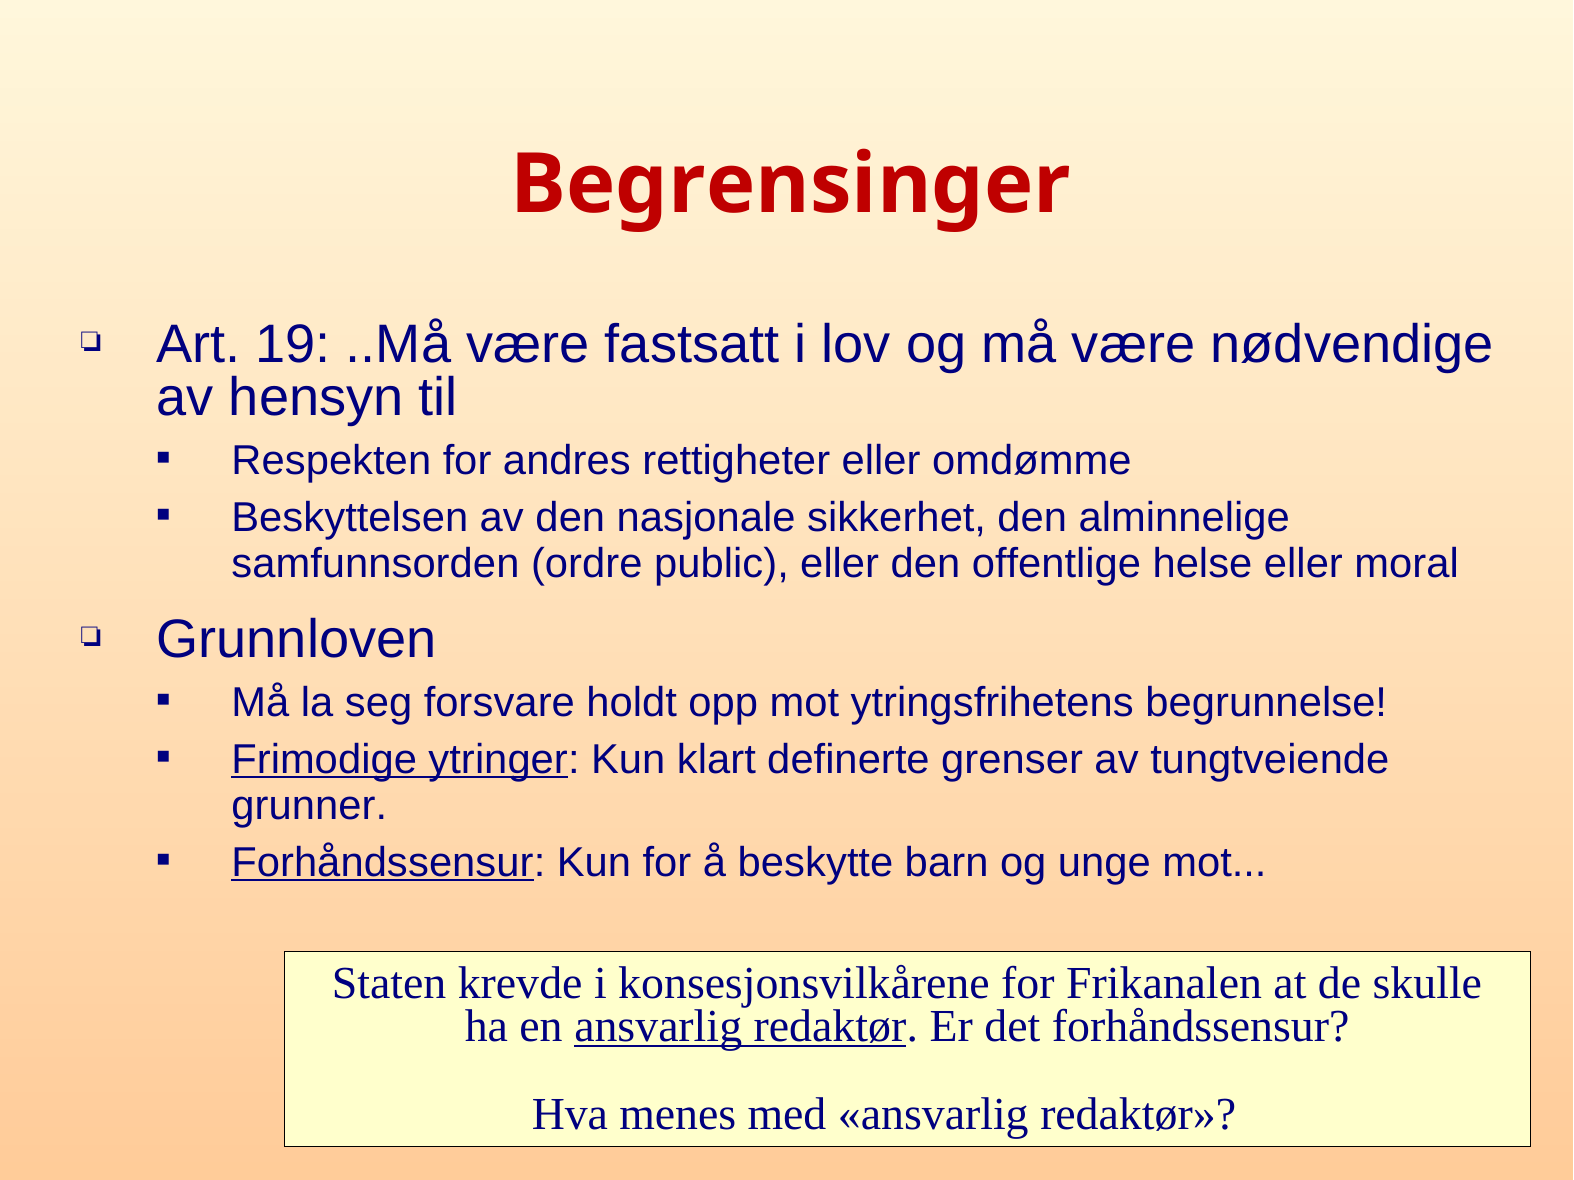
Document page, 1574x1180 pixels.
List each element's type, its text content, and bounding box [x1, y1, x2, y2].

list Art. 19: ..Må være fastsatt i lov og må være nødvendige av hensyn til Respekten for andres rettigheter eller omdømme Beskyttelsen av den nasjonale sikkerhet, den alminnelige samfunnsorden (ordre public), eller den offentlige helse eller moral Grunnloven Må la seg forsvare holdt opp mot ytringsfrihetens begrunnelse! Frimodige ytringer: Kun klart definerte grenser av tungtveiende grunner. Forhåndssensur: Kun for å beskytte barn og unge mot... [81, 320, 1535, 1155]
title Begrensinger [39, 54, 1543, 309]
text_box Staten krevde i konsesjonsvilkårene for Frikanalen at de skulle ha en ansvarlig redaktør. Er det forhåndssensur? Hva menes med «ansvarlig redaktør»? [284, 951, 1531, 1147]
